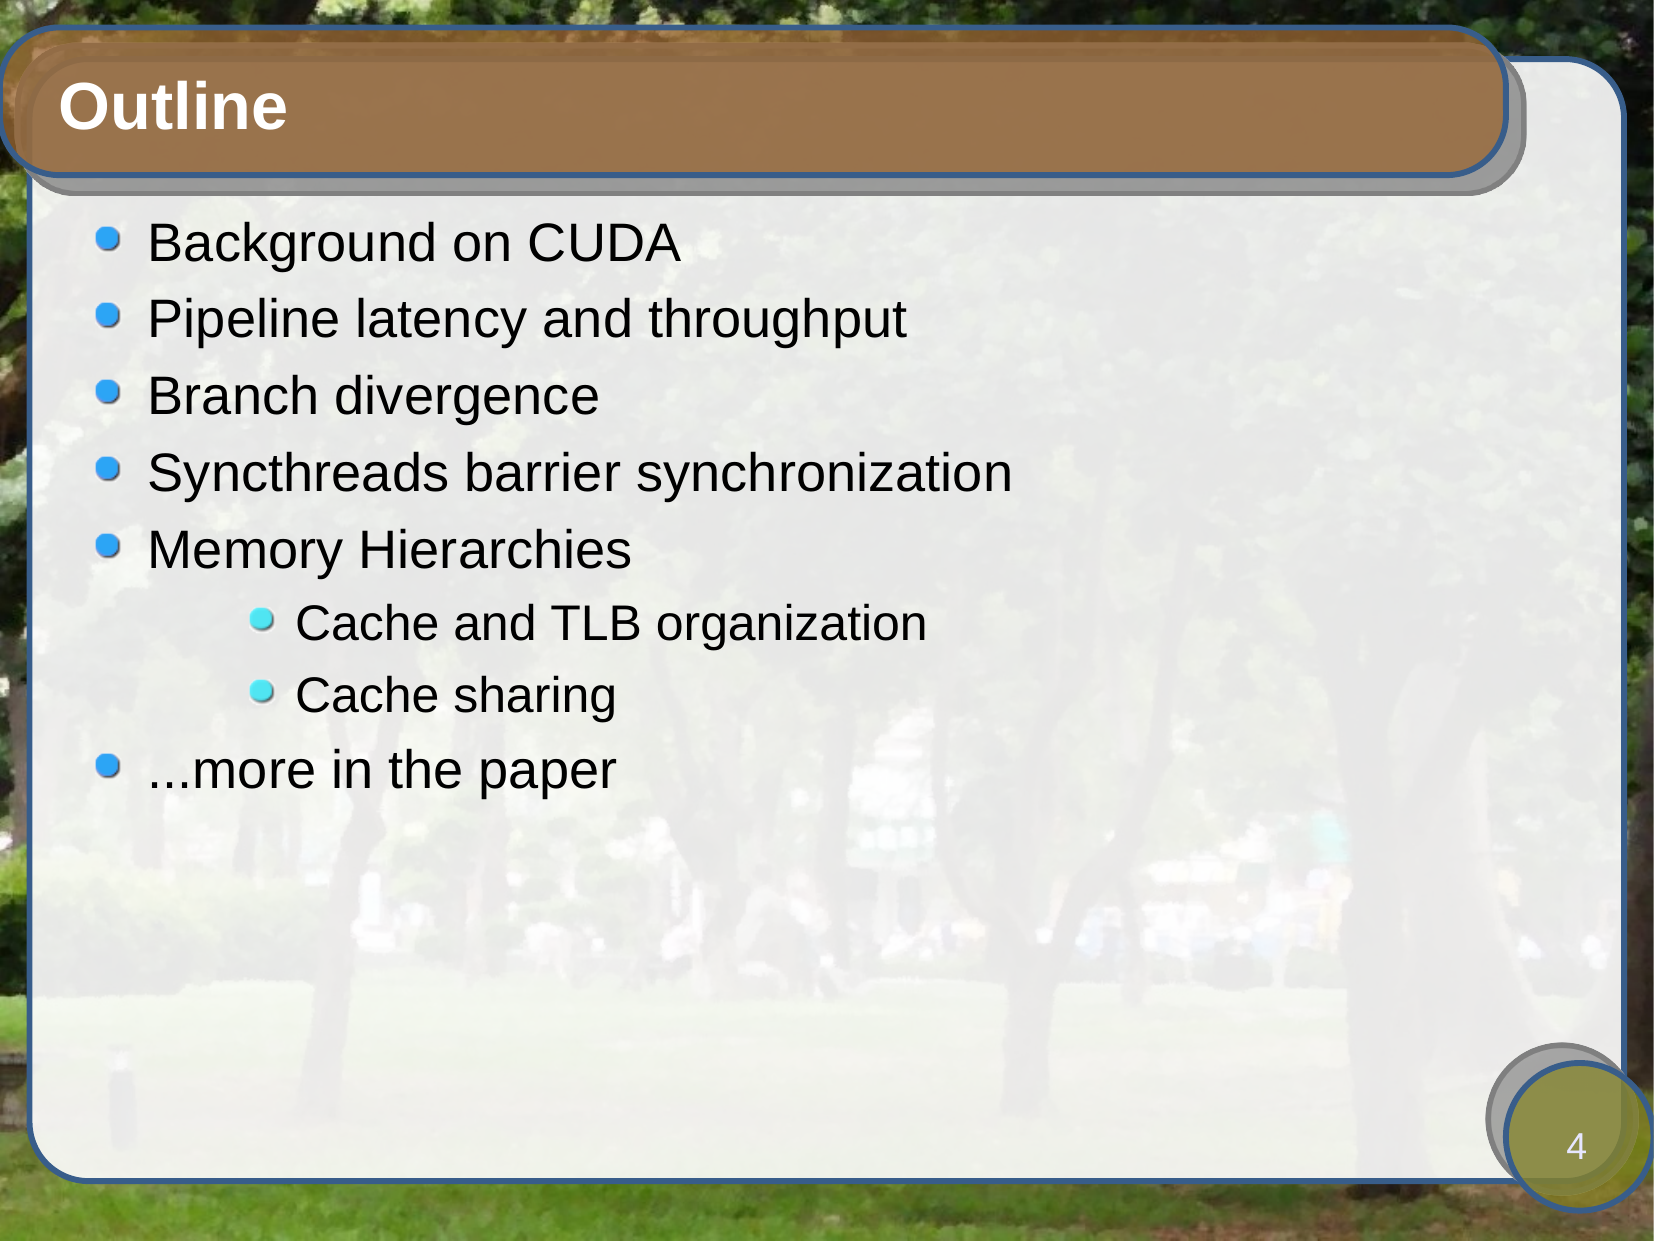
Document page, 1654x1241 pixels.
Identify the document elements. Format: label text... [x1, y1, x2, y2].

title Outline [59, 36, 1447, 170]
list Background on CUDA Pipeline latency and throughput Branch divergence Syncthreads barrier synchronization Memory Hierarchies Cache and TLB organization Cache sharing ...more in the paper [59, 206, 1595, 1137]
text_box [1529, 1122, 1625, 1179]
